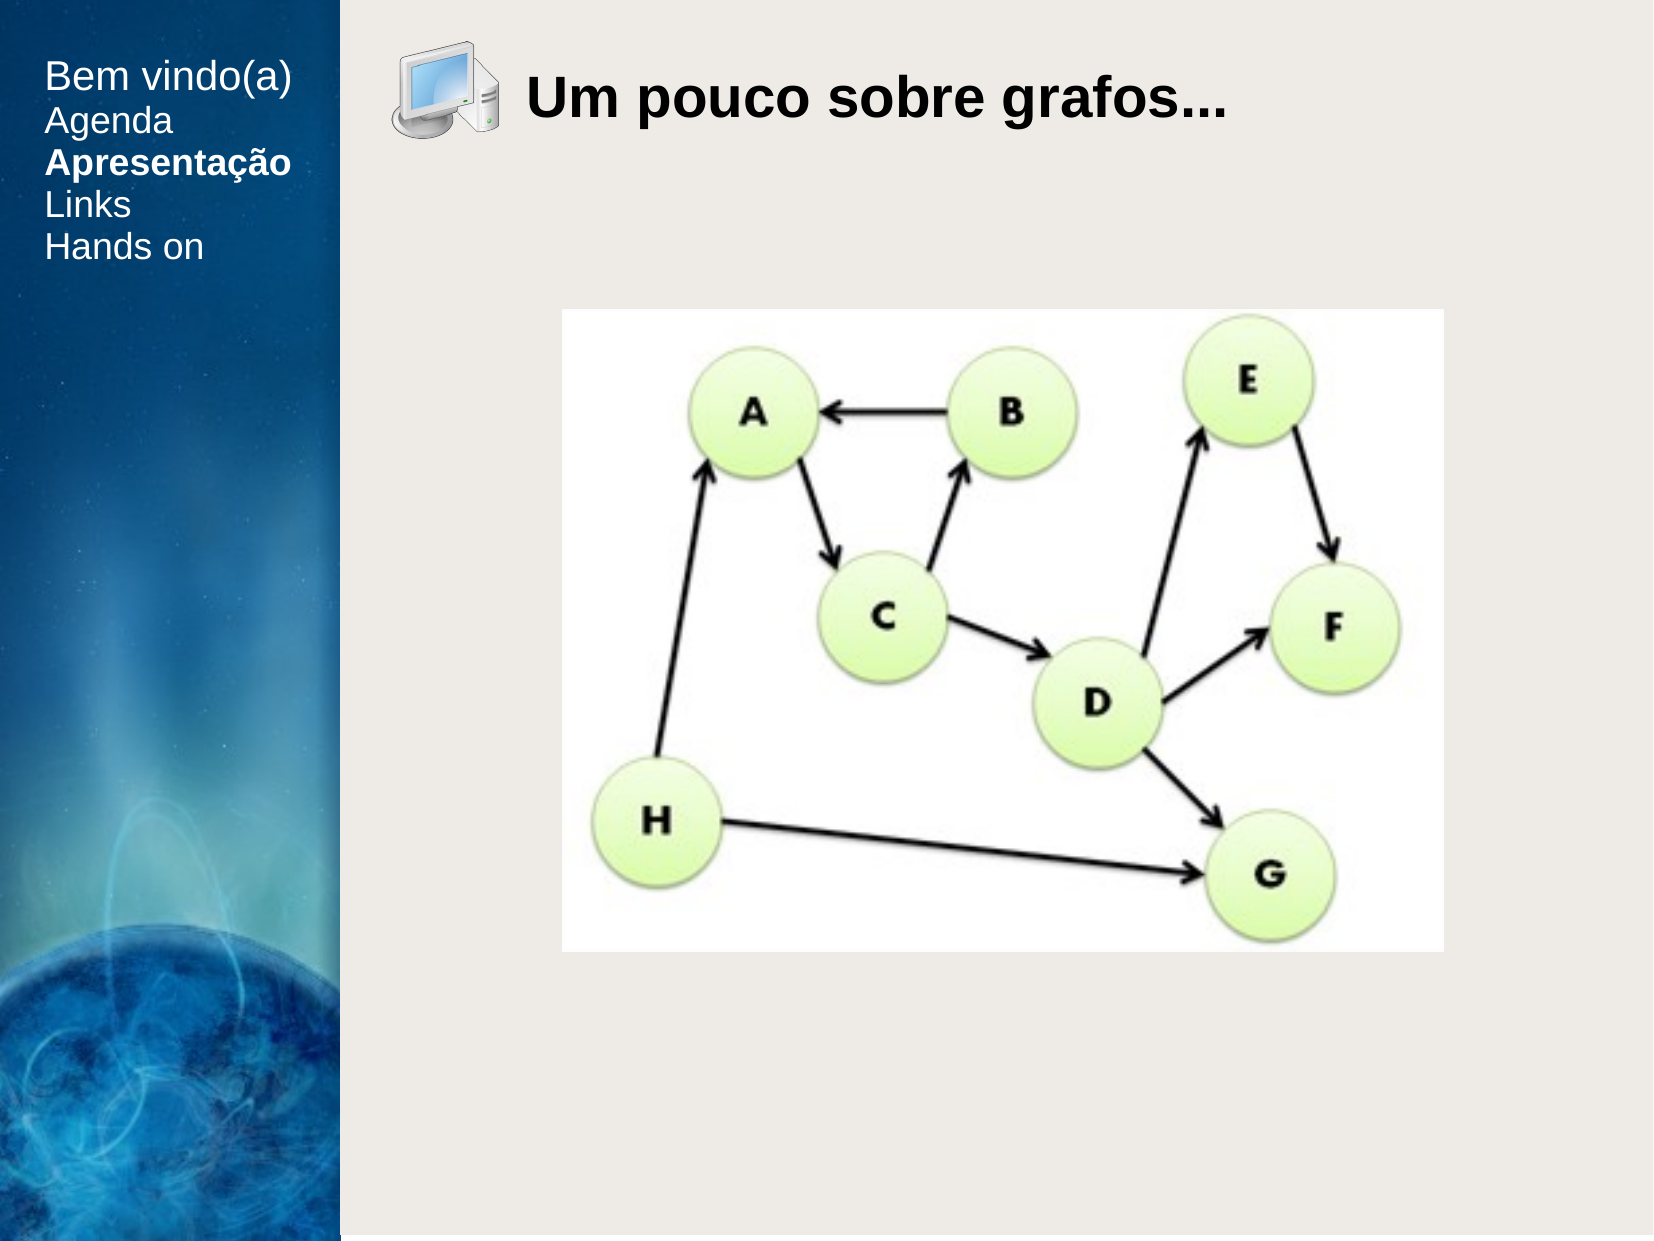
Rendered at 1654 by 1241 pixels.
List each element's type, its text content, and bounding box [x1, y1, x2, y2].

text_box Um pouco sobre grafos... [511, 56, 1316, 147]
picture [0, 0, 1654, 1241]
text_box Bem vindo(a) Agenda Apresentação Links Hands on [29, 45, 327, 313]
